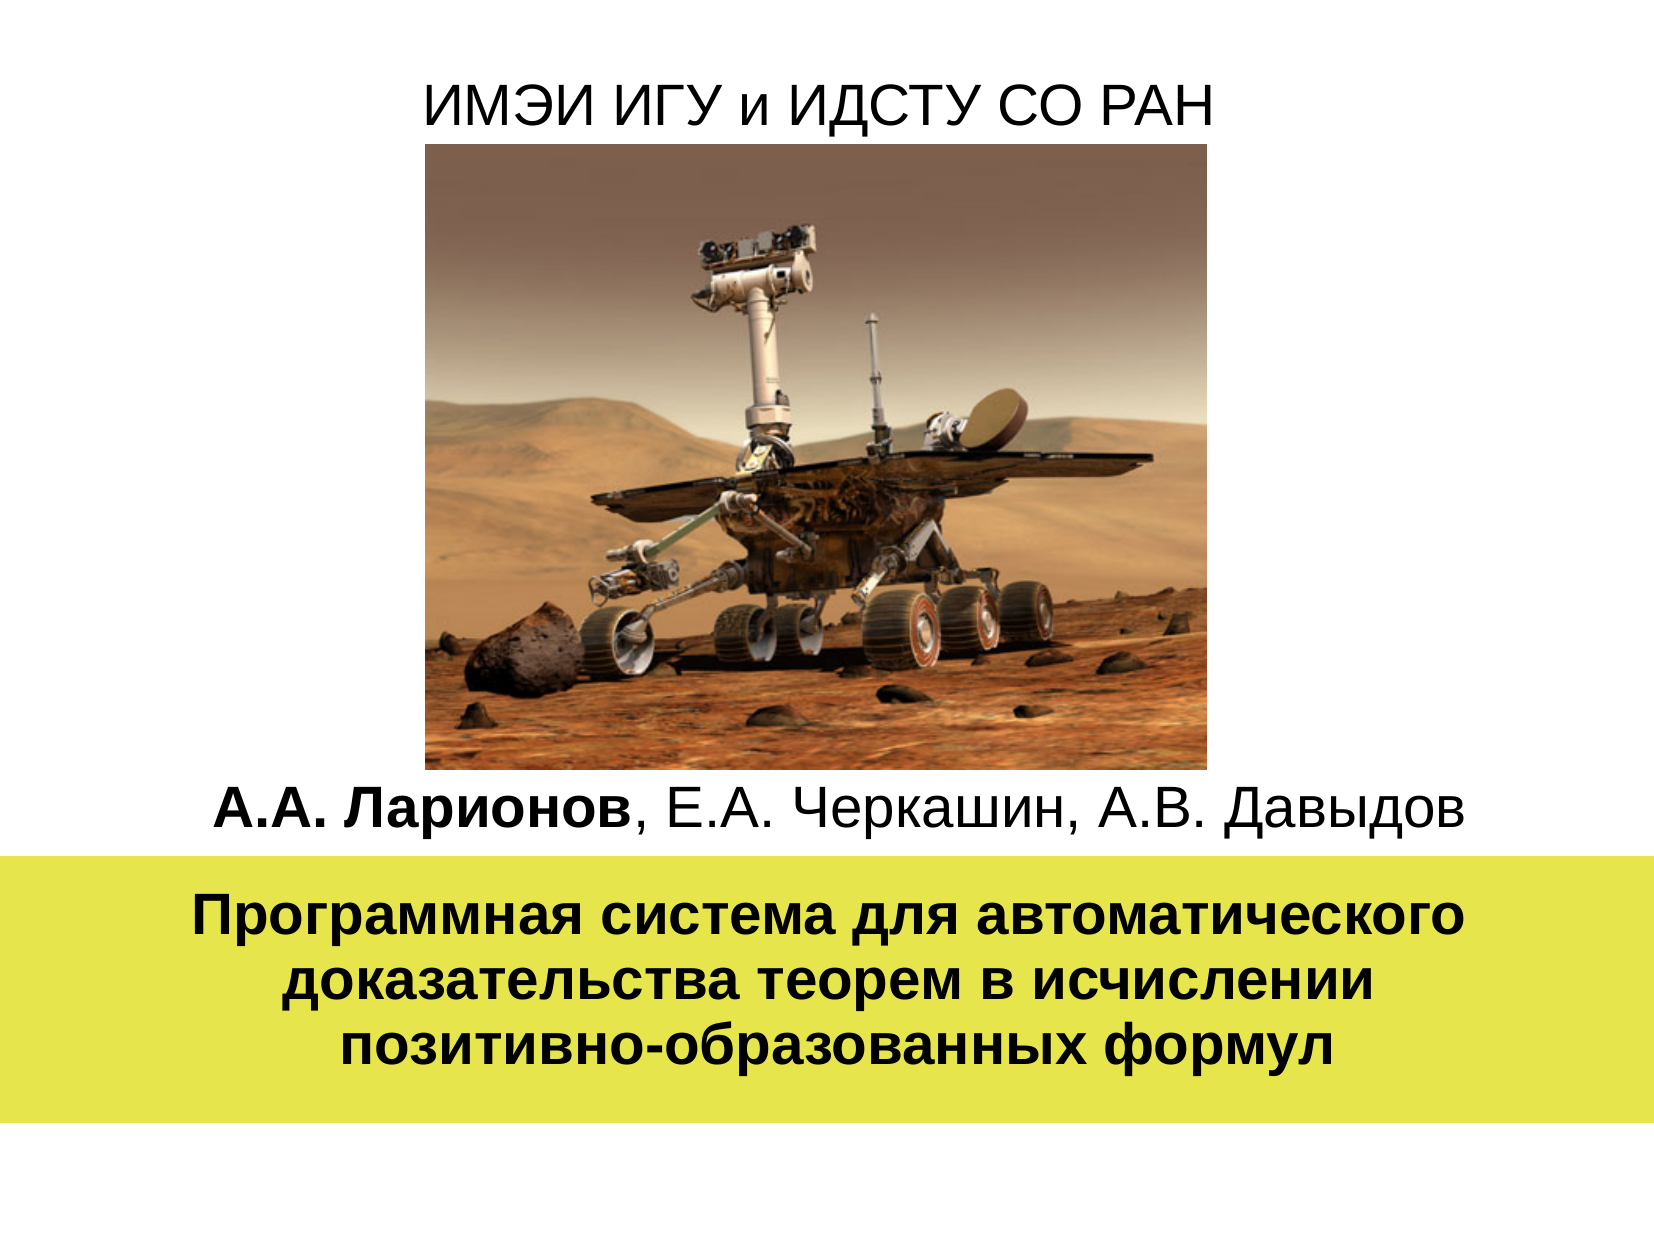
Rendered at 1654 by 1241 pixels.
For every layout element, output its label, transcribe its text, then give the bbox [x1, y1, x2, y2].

text_box А.А. Ларионов, Е.А. Черкашин, А.В. Давыдов [197, 767, 1483, 848]
text_box Программная система для автоматического доказательства теорем в исчислении позитивно-образованных формул [177, 874, 1499, 1084]
text_box ИМЭИ ИГУ и ИДСТУ СО РАН [407, 64, 1231, 145]
picture [0, 0, 1654, 856]
picture [0, 1123, 1654, 1241]
text_box [0, 856, 1654, 1123]
